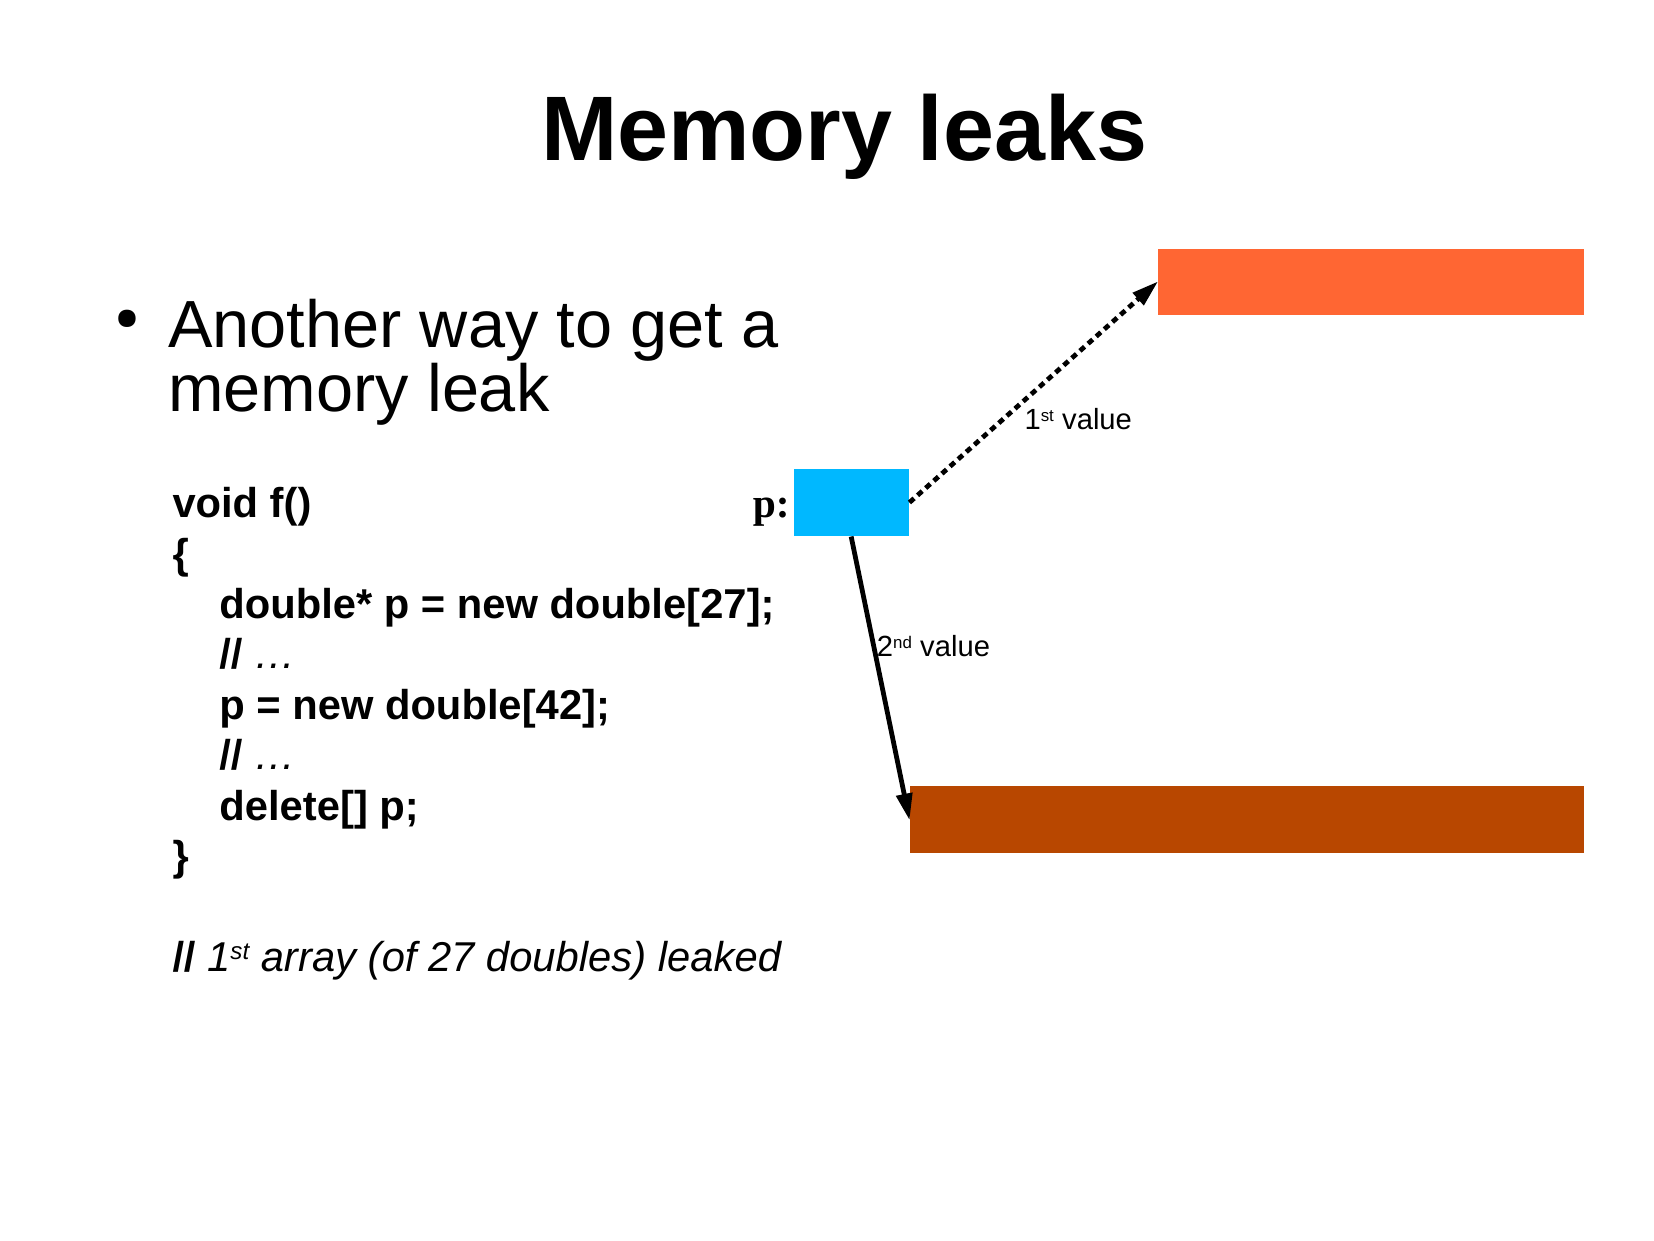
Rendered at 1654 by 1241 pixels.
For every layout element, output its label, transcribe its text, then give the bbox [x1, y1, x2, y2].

text_box [1157, 247, 1585, 317]
text_box p: [702, 468, 792, 534]
text_box 1st value [974, 393, 1237, 444]
text_box [909, 785, 1585, 854]
text_box 2nd value [826, 620, 1130, 671]
text_box [792, 468, 910, 537]
title Memory leaks [82, 0, 1571, 249]
list Another way to get a memory leak void f() { double* p = new double[27]; // … p = new double[42]; // … delete[] p; } // 1st array (of 27 doubles) leaked [82, 289, 855, 1172]
